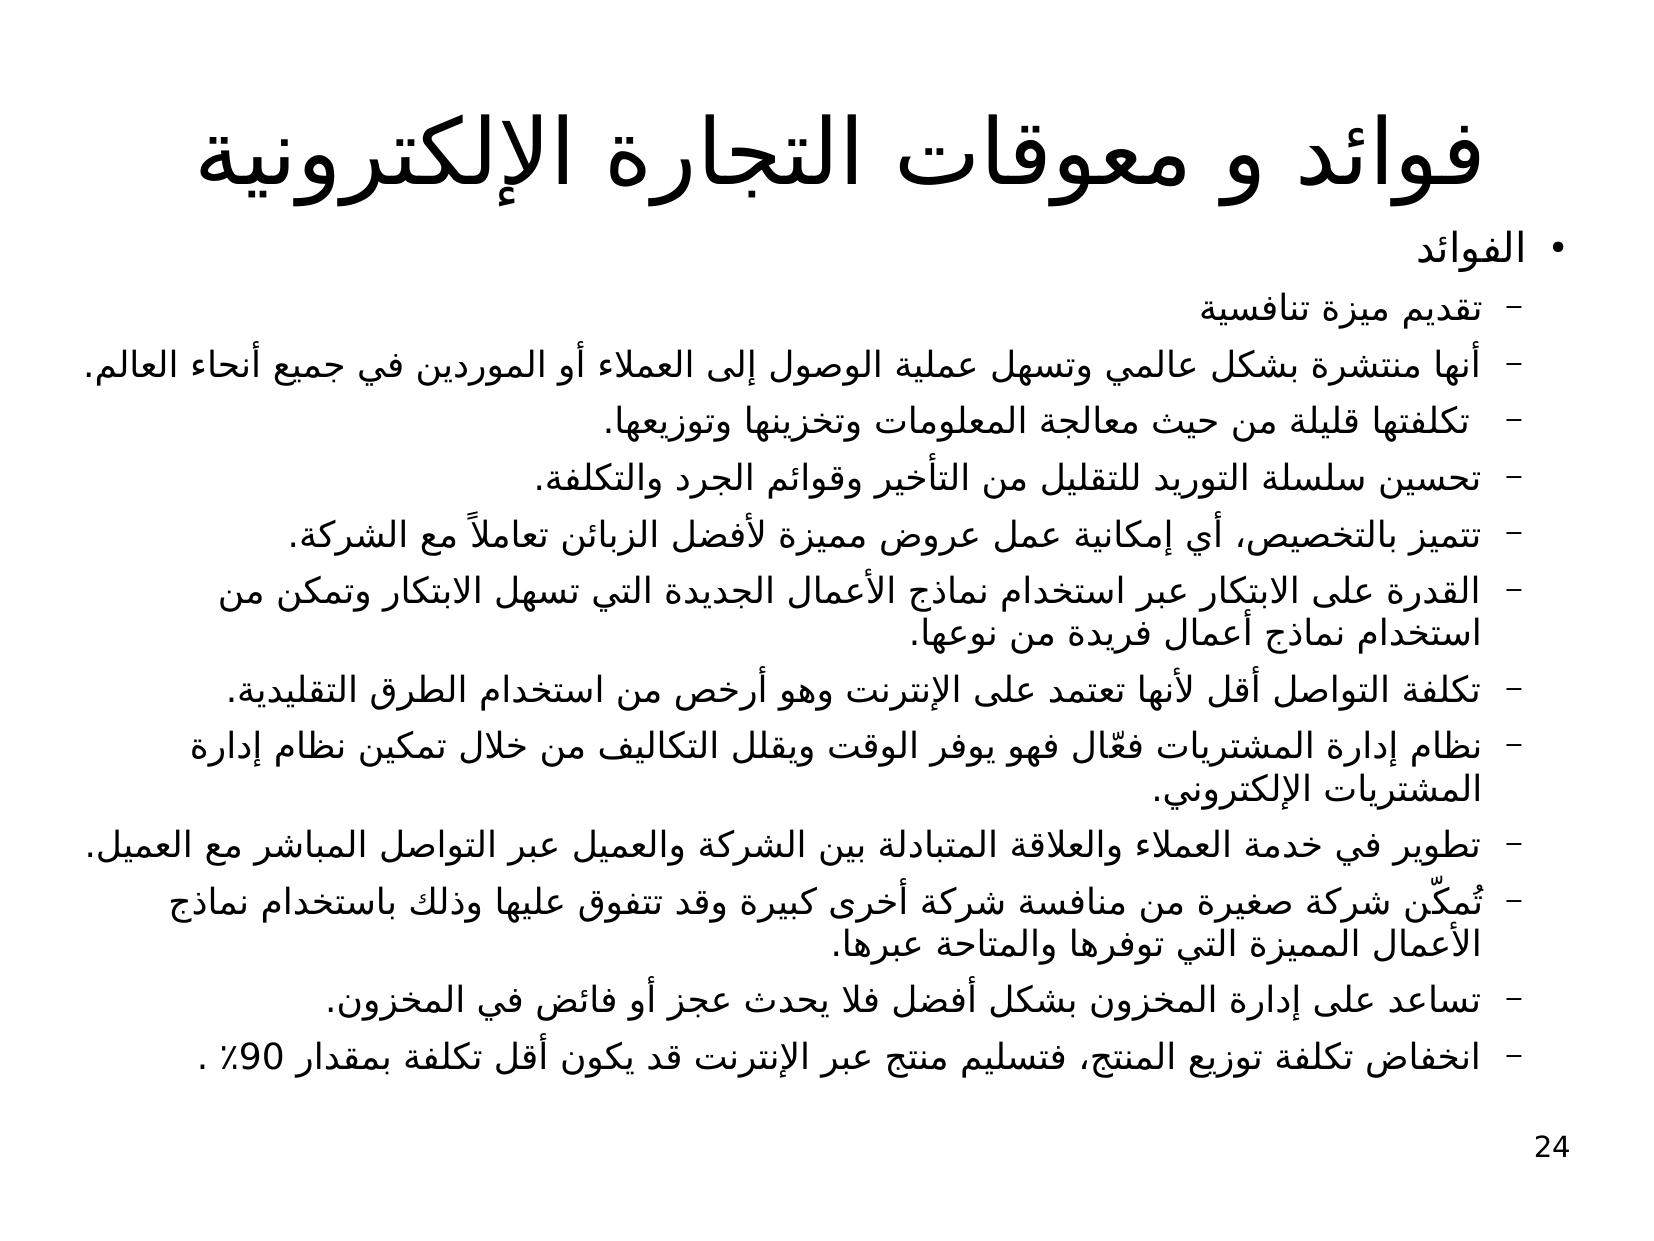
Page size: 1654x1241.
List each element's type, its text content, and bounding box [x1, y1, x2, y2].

list الفوائد تقديم ميزة تنافسية أنها منتشرة بشكل عالمي وتسهل عملية الوصول إلى العملاء أو الموردين في جميع أنحاء العالم. تكلفتها قليلة من حيث معالجة المعلومات وتخزينها وتوزيعها. تحسين سلسلة التوريد للتقليل من التأخير وقوائم الجرد والتكلفة. تتميز بالتخصيص، أي إمكانية عمل عروض مميزة لأفضل الزبائن تعاملاً مع الشركة. القدرة على الابتكار عبر استخدام نماذج الأعمال الجديدة التي تسهل الابتكار وتمكن من استخدام نماذج أعمال فريدة من نوعها. تكلفة التواصل أقل لأنها تعتمد على الإنترنت وهو أرخص من استخدام الطرق التقليدية. نظام إدارة المشتريات فعّال فهو يوفر الوقت ويقلل التكاليف من خلال تمكين نظام إدارة المشتريات الإلكتروني. تطوير في خدمة العملاء والعلاقة المتبادلة بين الشركة والعميل عبر التواصل المباشر مع العميل. تُمكّن شركة صغيرة من منافسة شركة أخرى كبيرة وقد تتفوق عليها وذلك باستخدام نماذج الأعمال المميزة التي توفرها والمتاحة عبرها. تساعد على إدارة المخزون بشكل أفضل فلا يحدث عجز أو فائض في المخزون. انخفاض تكلفة توزيع المنتج، فتسليم منتج عبر الإنترنت قد يكون أقل تكلفة بمقدار 90٪ . [82, 224, 1571, 1111]
title فوائد و معوقات التجارة الإلكترونية [82, 49, 1571, 224]
